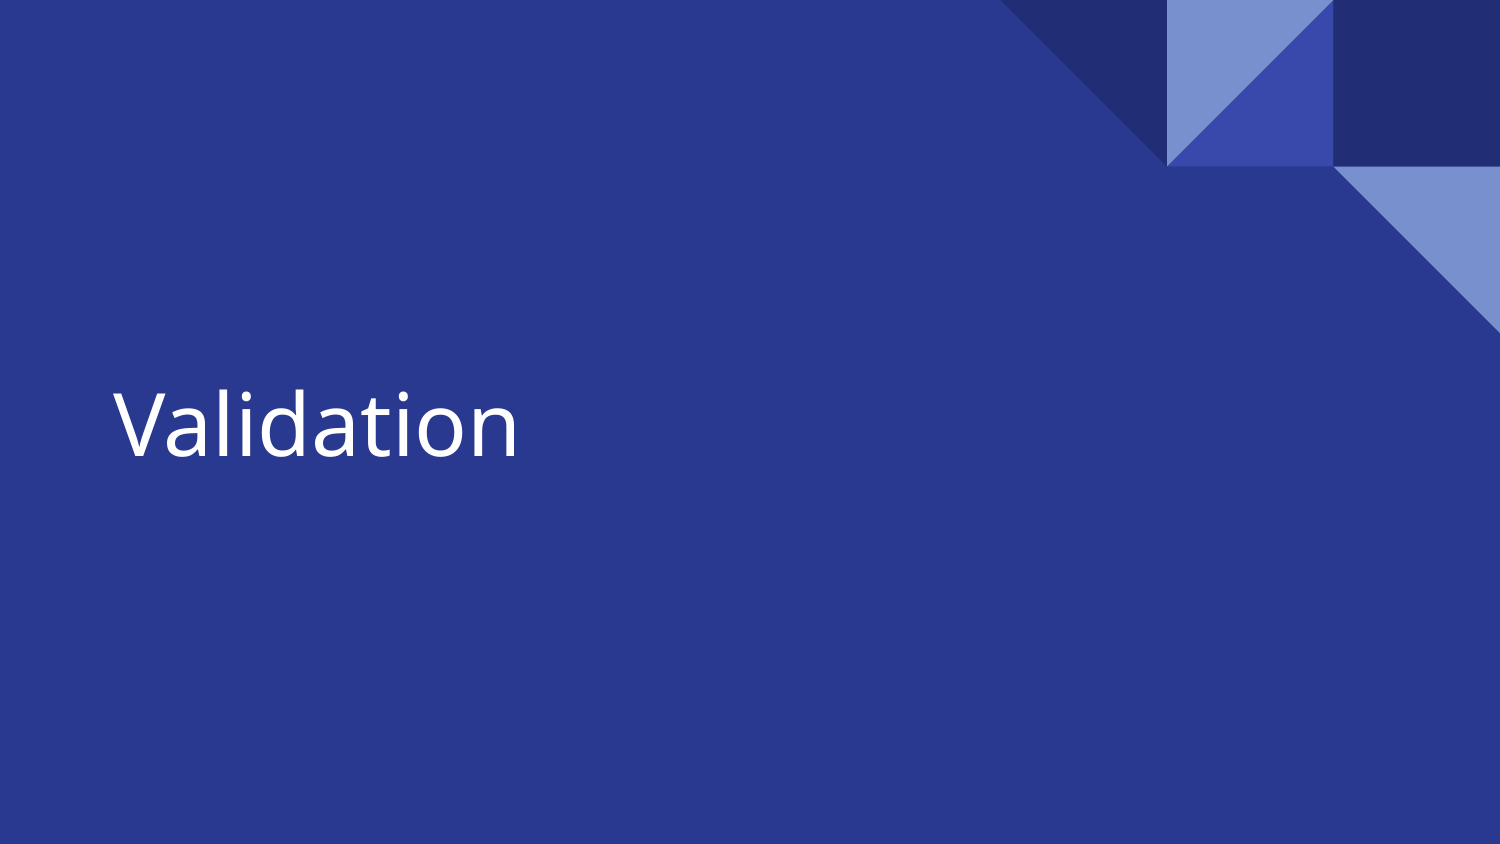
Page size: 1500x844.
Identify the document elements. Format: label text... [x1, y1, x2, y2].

title Validation [98, 353, 1447, 491]
